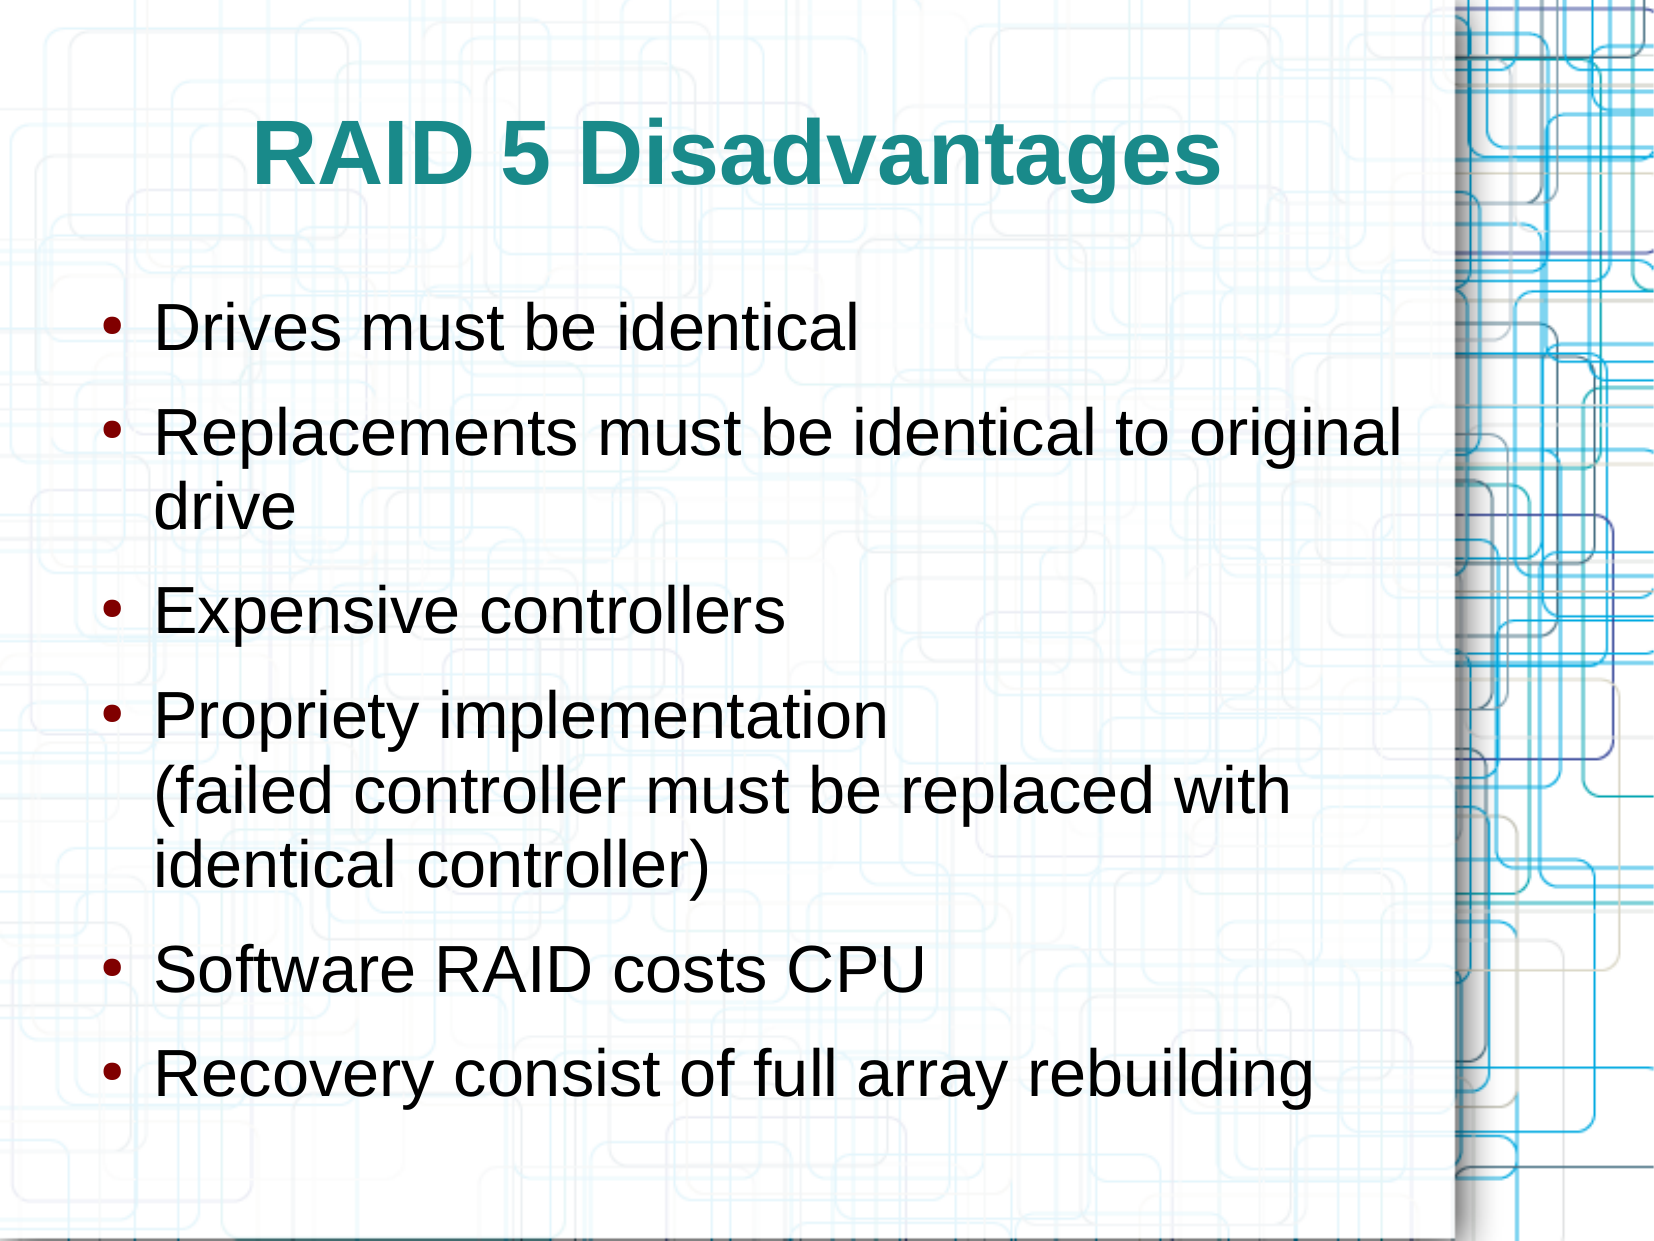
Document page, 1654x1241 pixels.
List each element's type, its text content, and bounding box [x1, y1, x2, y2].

title RAID 5 Disadvantages [59, 49, 1418, 257]
list Drives must be identical Replacements must be identical to original drive Expensive controllers Propriety implementation (failed controller must be replaced with identical controller) Software RAID costs CPU Recovery consist of full array rebuilding [82, 290, 1418, 1111]
picture [0, 0, 1654, 1241]
